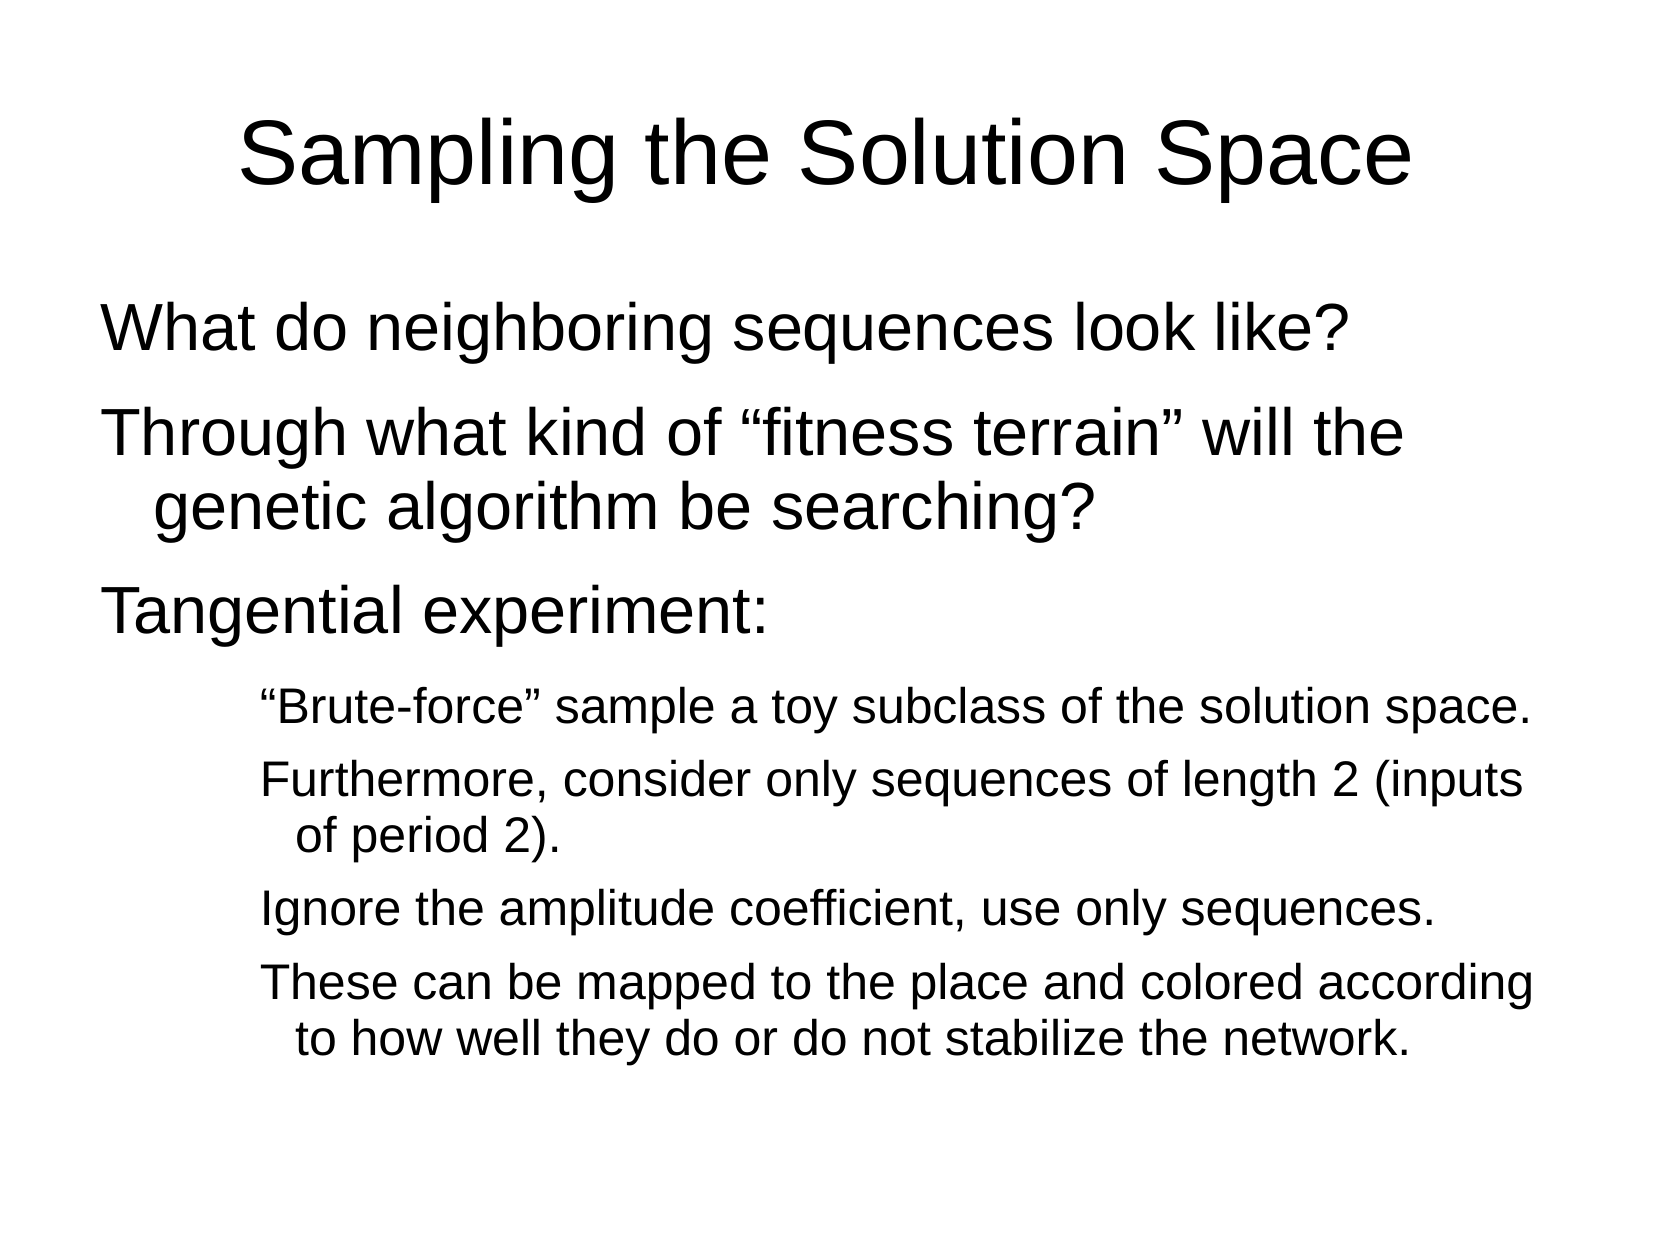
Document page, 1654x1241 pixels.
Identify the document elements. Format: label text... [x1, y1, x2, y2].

title Sampling the Solution Space [82, 56, 1571, 250]
list What do neighboring sequences look like? Through what kind of “fitness terrain” will the genetic algorithm be searching? Tangential experiment: “Brute-force” sample a toy subclass of the solution space. Furthermore, consider only sequences of length 2 (inputs of period 2). Ignore the amplitude coefficient, use only sequences. These can be mapped to the place and colored according to how well they do or do not stabilize the network. [82, 290, 1571, 1122]
